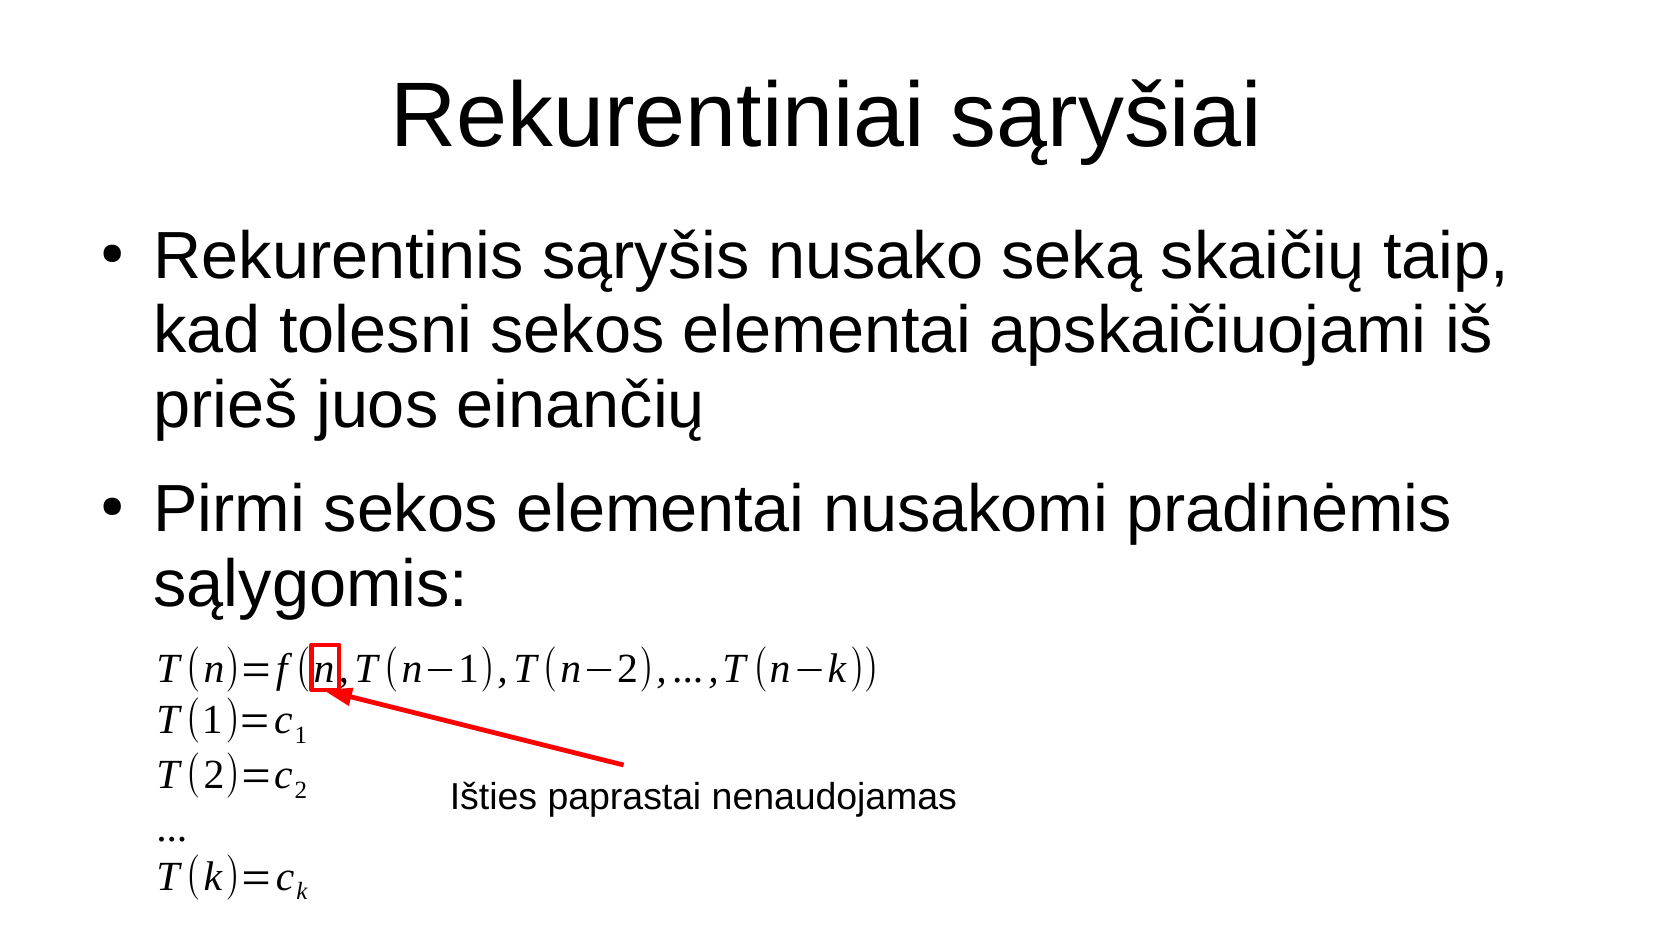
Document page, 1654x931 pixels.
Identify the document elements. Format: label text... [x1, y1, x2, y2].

list Rekurentinis sąryšis nusako seką skaičių taip, kad tolesni sekos elementai apskaičiuojami iš prieš juos einančių Pirmi sekos elementai nusakomi pradinėmis sąlygomis: [82, 217, 1571, 758]
chart [341, 645, 885, 768]
title Rekurentiniai sąryšiai [82, 37, 1571, 193]
chart [150, 645, 885, 905]
text_box Išties paprastai nenaudojamas [435, 768, 972, 826]
chart [314, 647, 337, 688]
